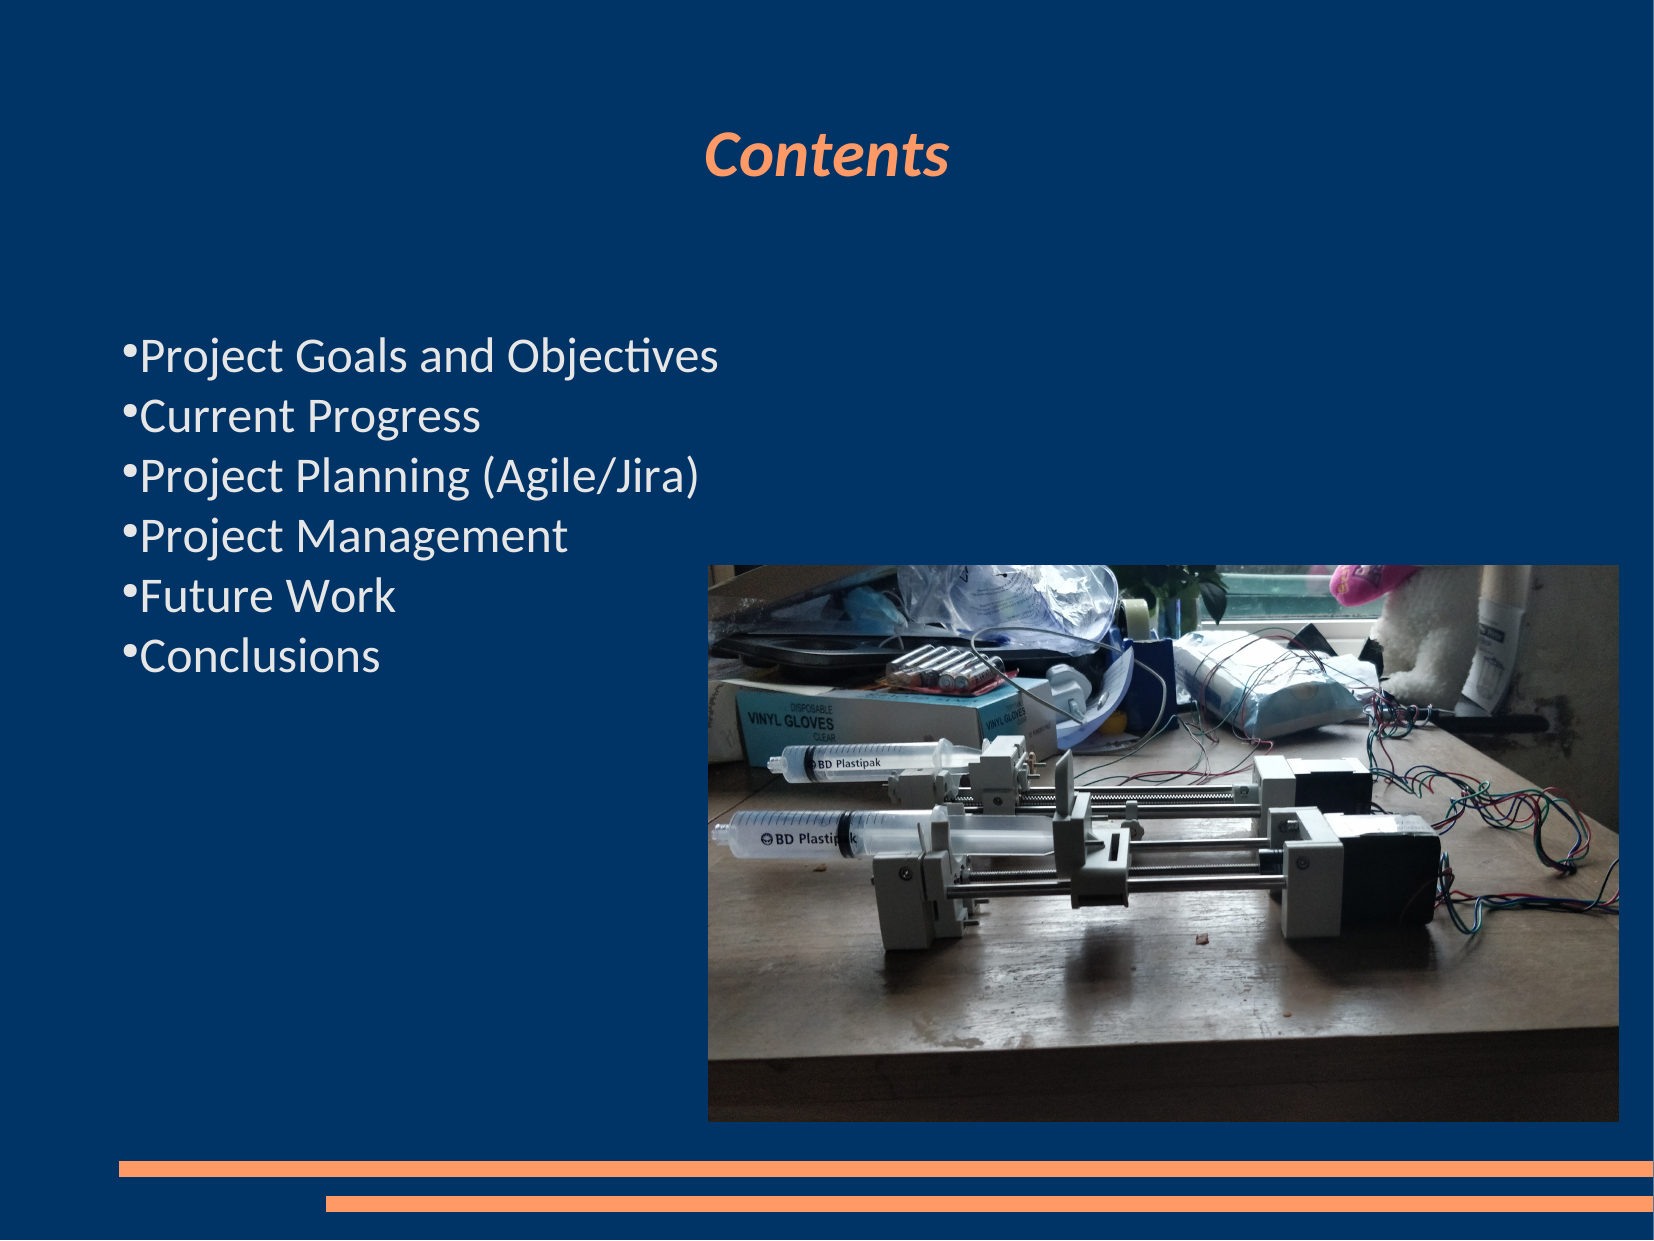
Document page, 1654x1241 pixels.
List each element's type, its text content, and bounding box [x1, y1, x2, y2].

title Contents [121, 46, 1534, 254]
picture [708, 565, 1619, 1123]
list Project Goals and Objectives Current Progress Project Planning (Agile/Jira) Project Management Future Work Conclusions [121, 322, 1561, 1132]
